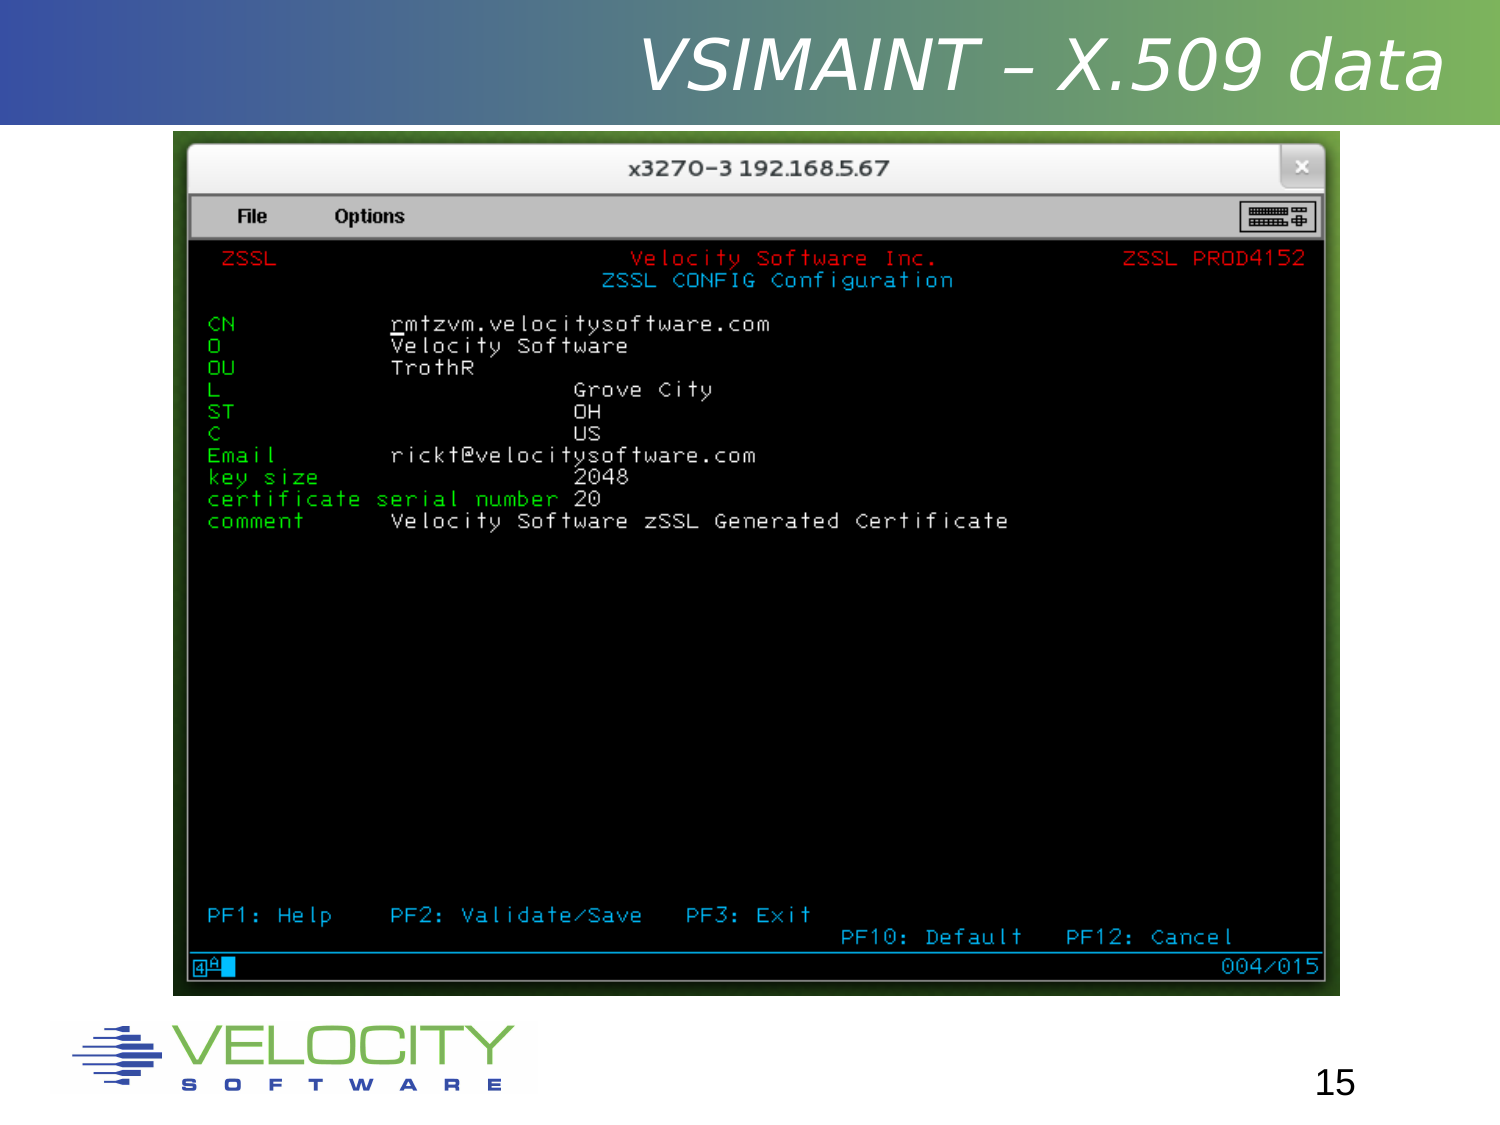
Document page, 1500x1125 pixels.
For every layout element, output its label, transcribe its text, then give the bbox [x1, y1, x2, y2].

picture [50, 1021, 538, 1094]
picture [173, 131, 1340, 997]
title VSIMAINT – X.509 data [62, 12, 1463, 113]
